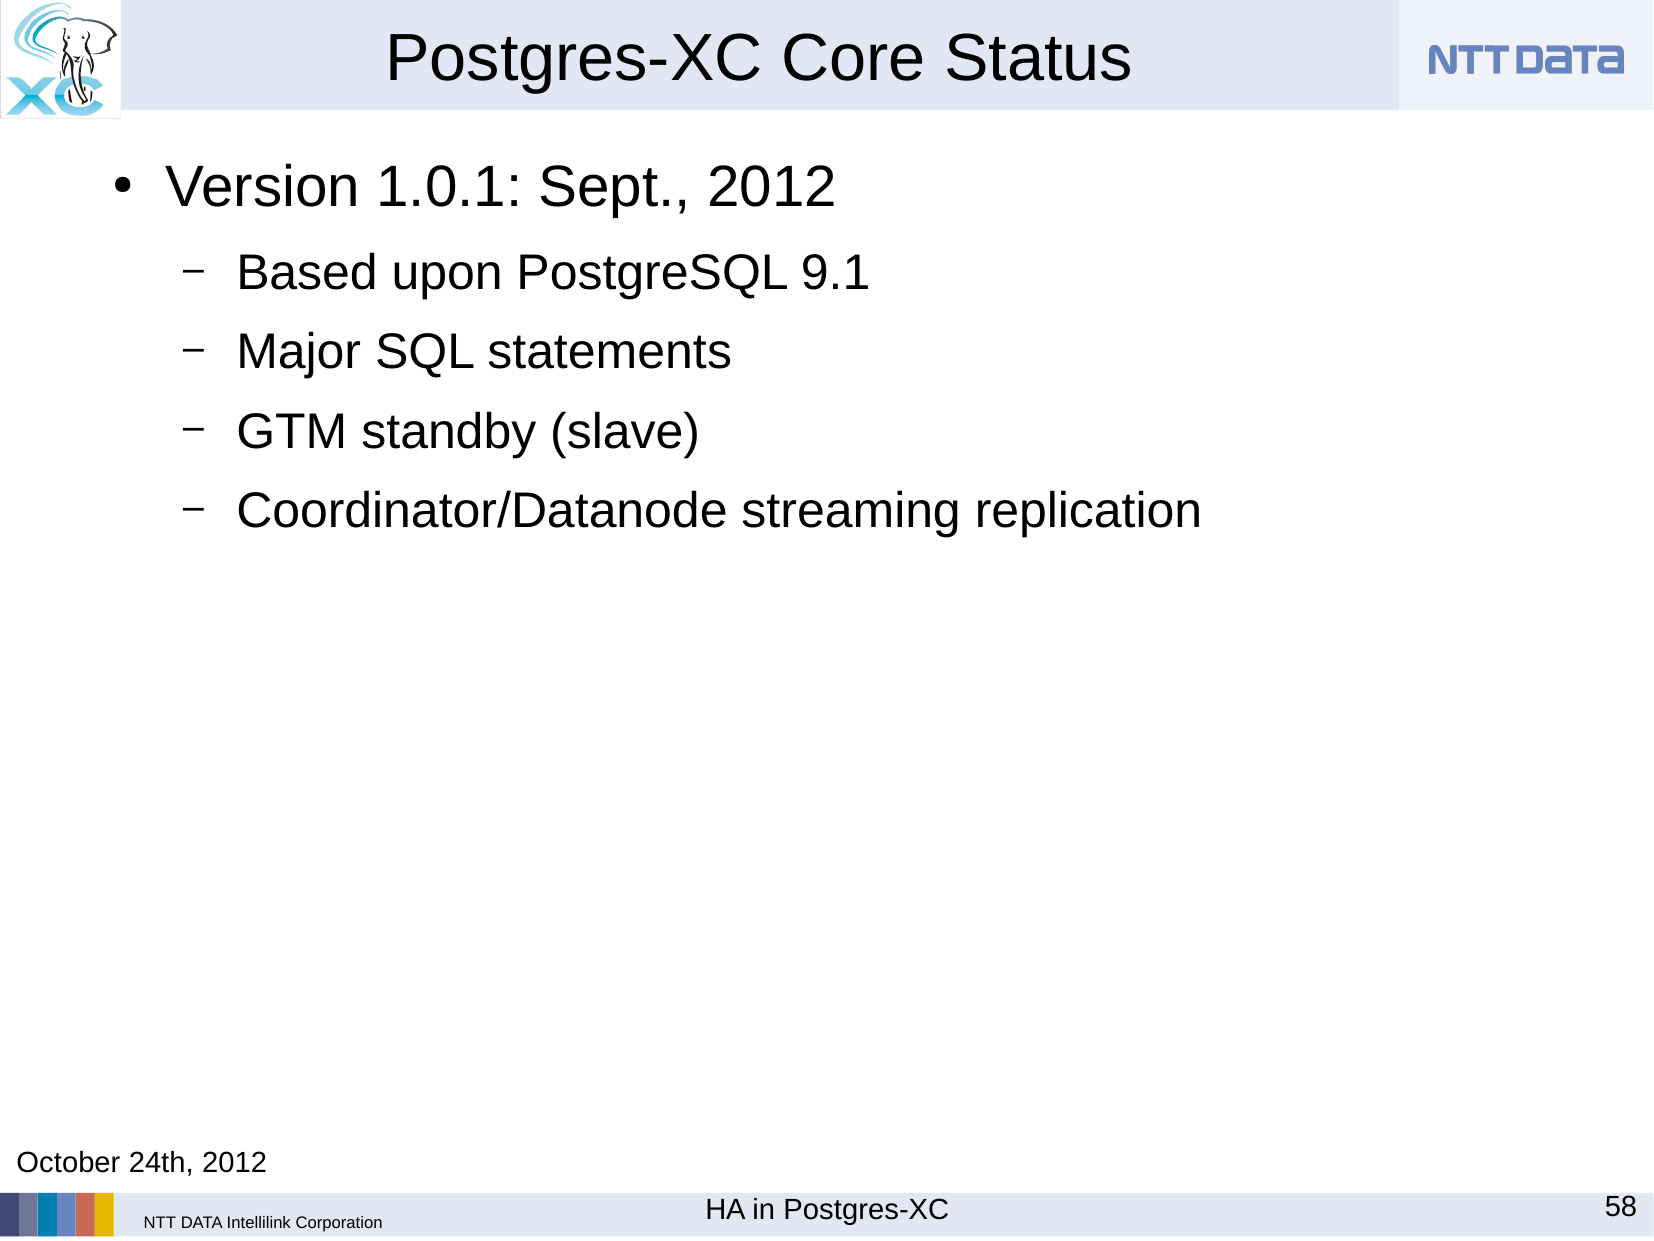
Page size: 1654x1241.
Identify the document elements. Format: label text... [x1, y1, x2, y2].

picture [1429, 45, 1624, 74]
list Version 1.0.1: Sept., 2012 Based upon PostgreSQL 9.1 Major SQL statements GTM standby (slave) Coordinator/Datanode streaming replication [94, 153, 1583, 873]
picture [0, 0, 121, 119]
title Postgres-XC Core Status [120, 3, 1399, 110]
